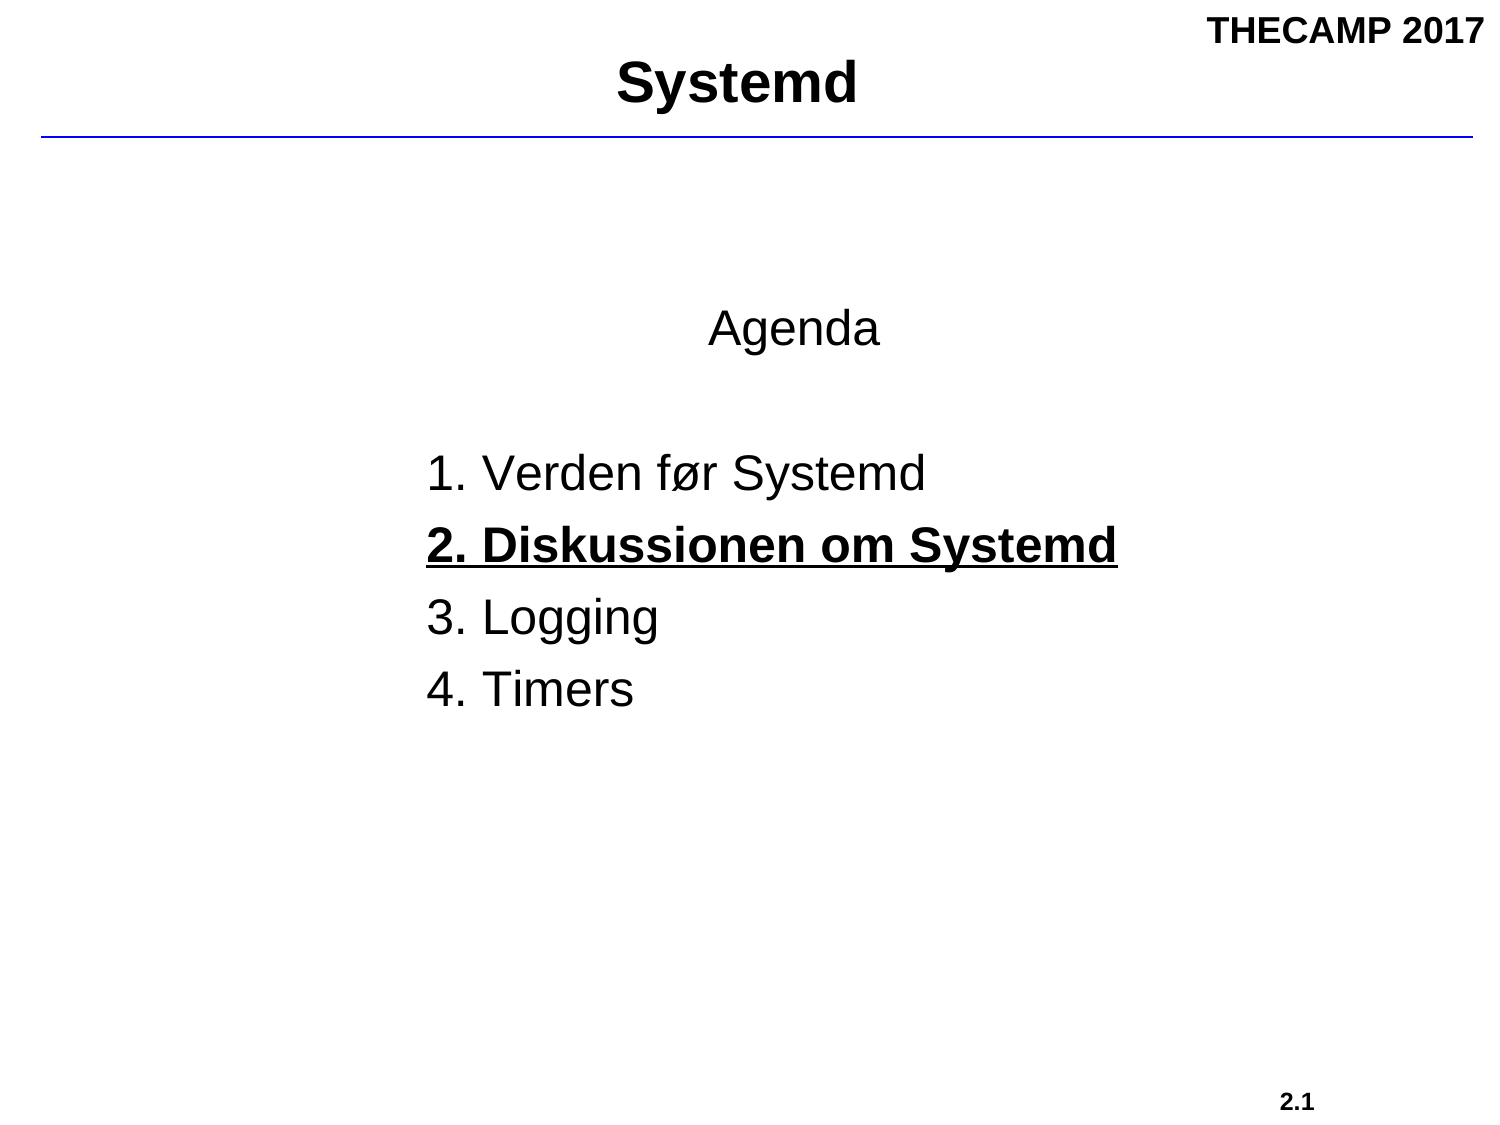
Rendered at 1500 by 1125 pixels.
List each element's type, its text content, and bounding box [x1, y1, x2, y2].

list Agenda 1. Verden før Systemd 2. Diskussionen om Systemd 3. Logging 4. Timers [412, 295, 1171, 926]
title Systemd [608, 42, 892, 135]
